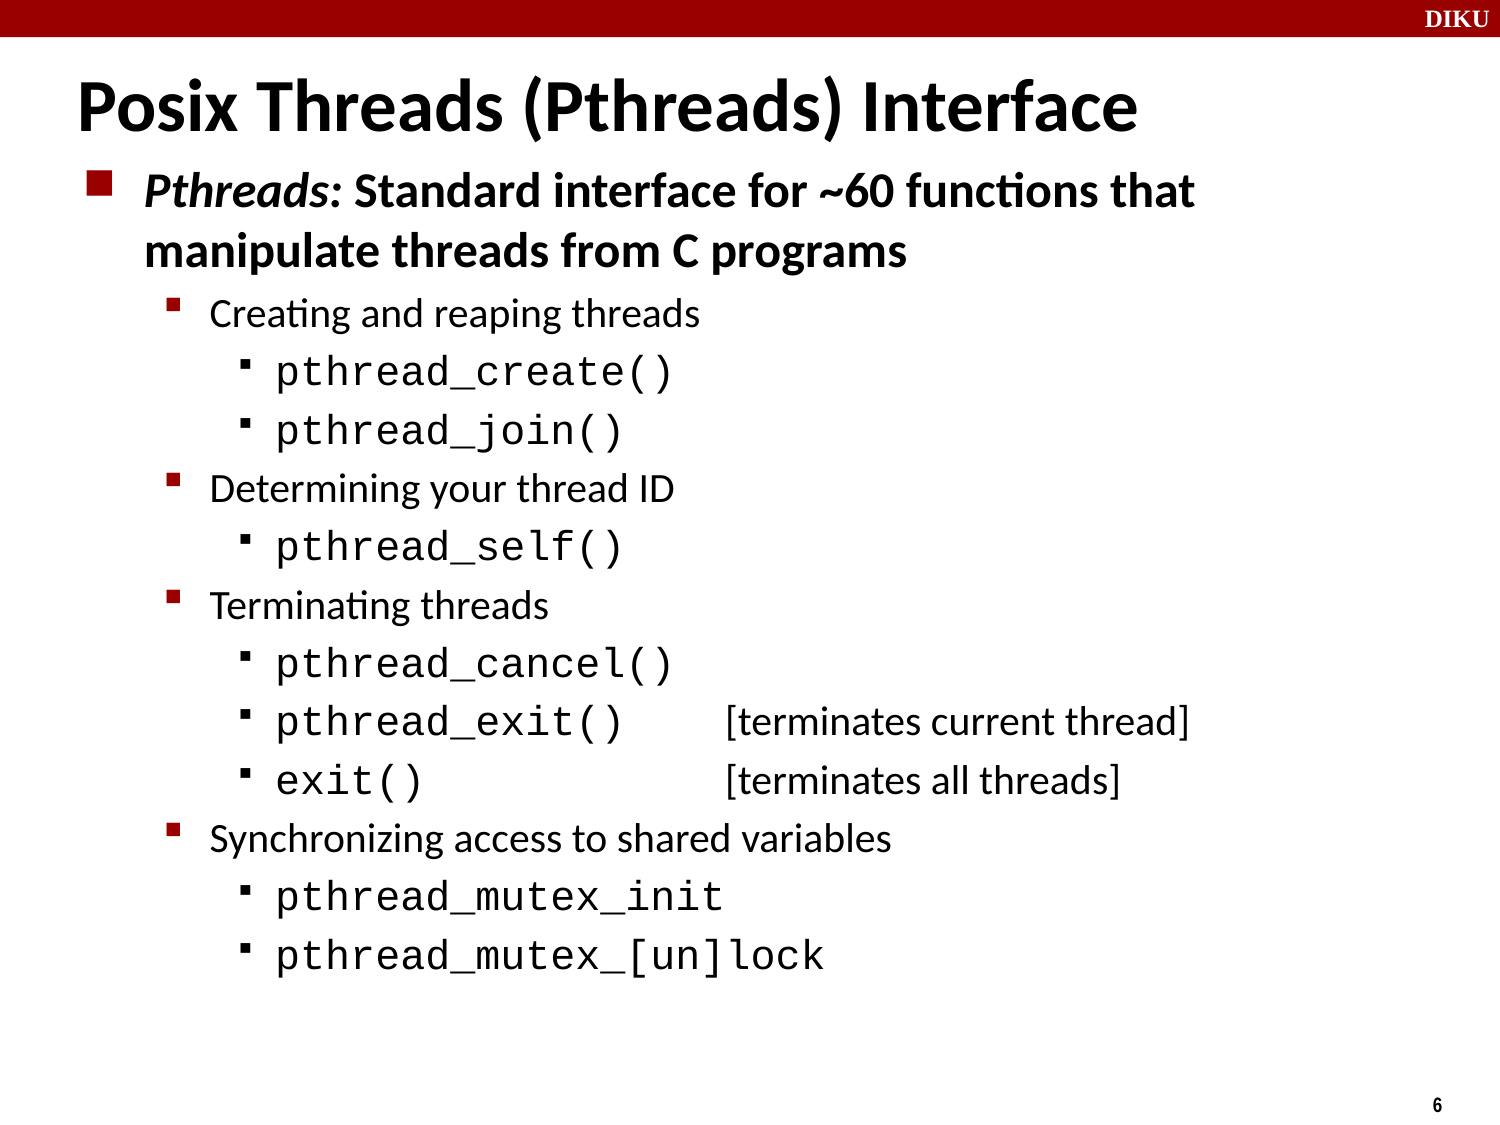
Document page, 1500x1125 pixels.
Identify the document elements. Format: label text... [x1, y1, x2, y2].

text_box Posix Threads (Pthreads) Interface [62, 54, 1369, 149]
text_box Pthreads: Standard interface for ~60 functions that manipulate threads from C programs Creating and reaping threads pthread_create() pthread_join() Determining your thread ID pthread_self() Terminating threads pthread_cancel() pthread_exit() [terminates current thread] exit() [terminates all threads] Synchronizing access to shared variables pthread_mutex_init pthread_mutex_[un]lock [72, 149, 1450, 1063]
